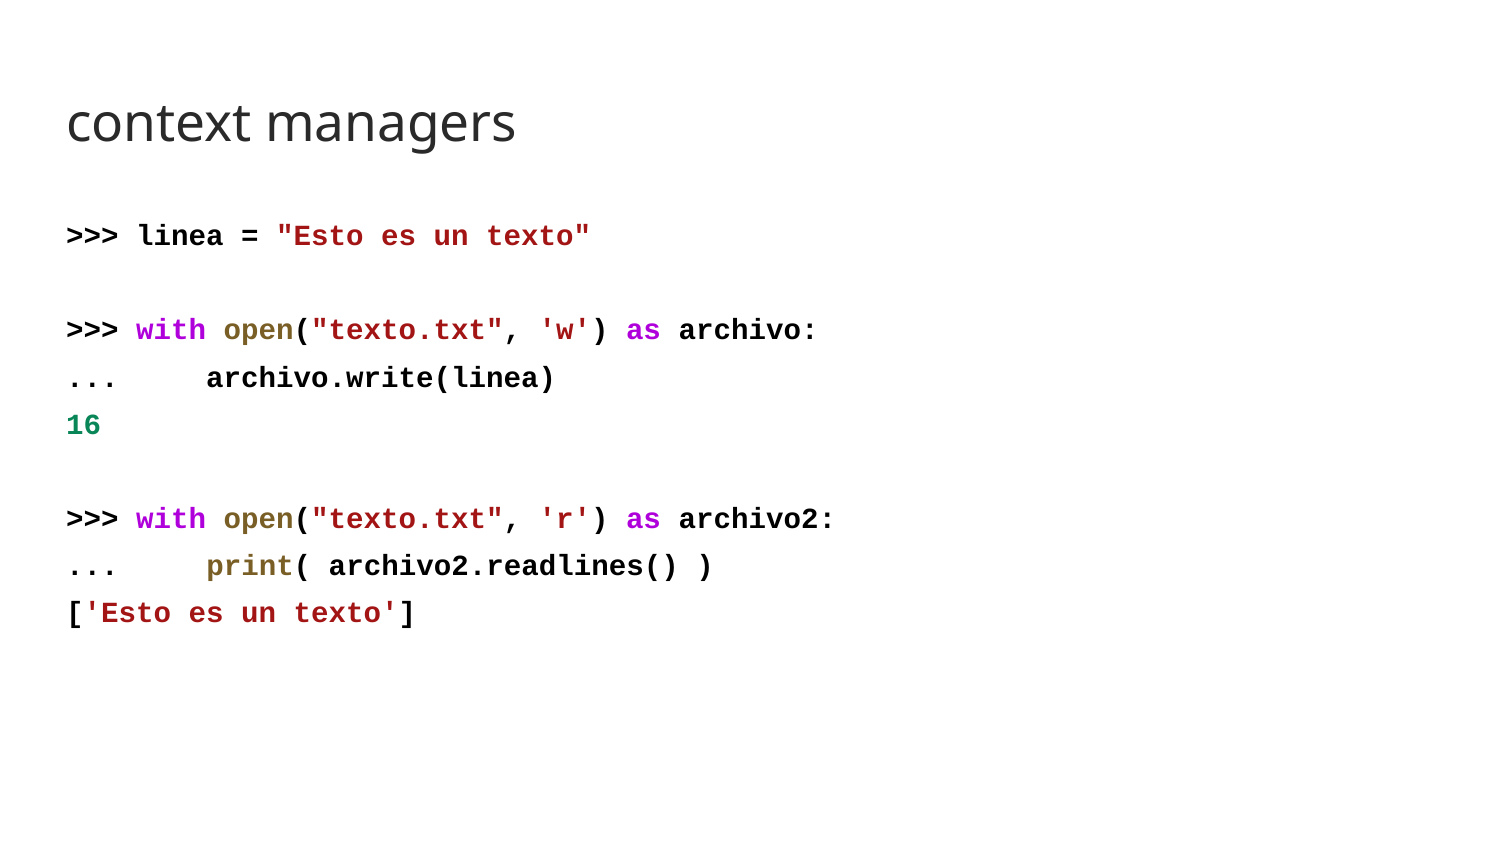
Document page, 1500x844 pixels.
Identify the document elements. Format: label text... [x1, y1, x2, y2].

title context managers [51, 72, 1449, 167]
list >>> linea = "Esto es un texto" >>> with open("texto.txt", 'w') as archivo: ... archivo.write(linea) 16 >>> with open("texto.txt", 'r') as archivo2: ... print( archivo2.readlines() ) ['Esto es un texto'] [51, 189, 1449, 694]
